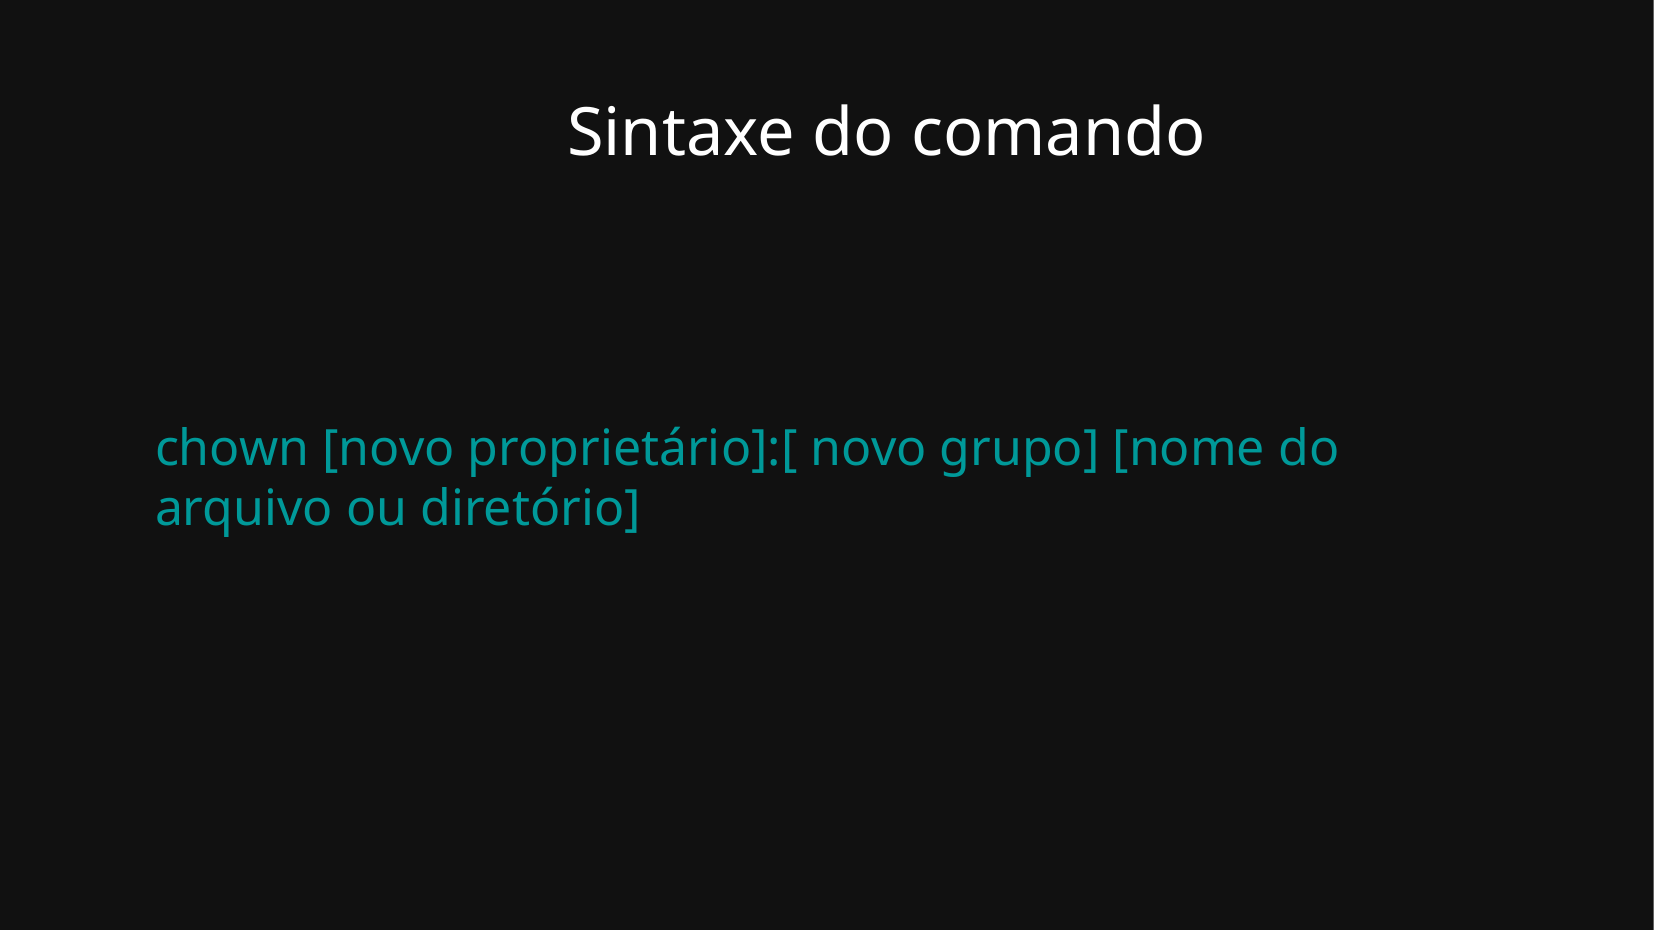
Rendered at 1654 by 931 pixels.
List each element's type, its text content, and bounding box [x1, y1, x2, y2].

text_box chown [novo proprietário]:[ novo grupo] [nome do arquivo ou diretório] [140, 400, 1514, 530]
text_box Sintaxe do comando [545, 81, 1229, 187]
